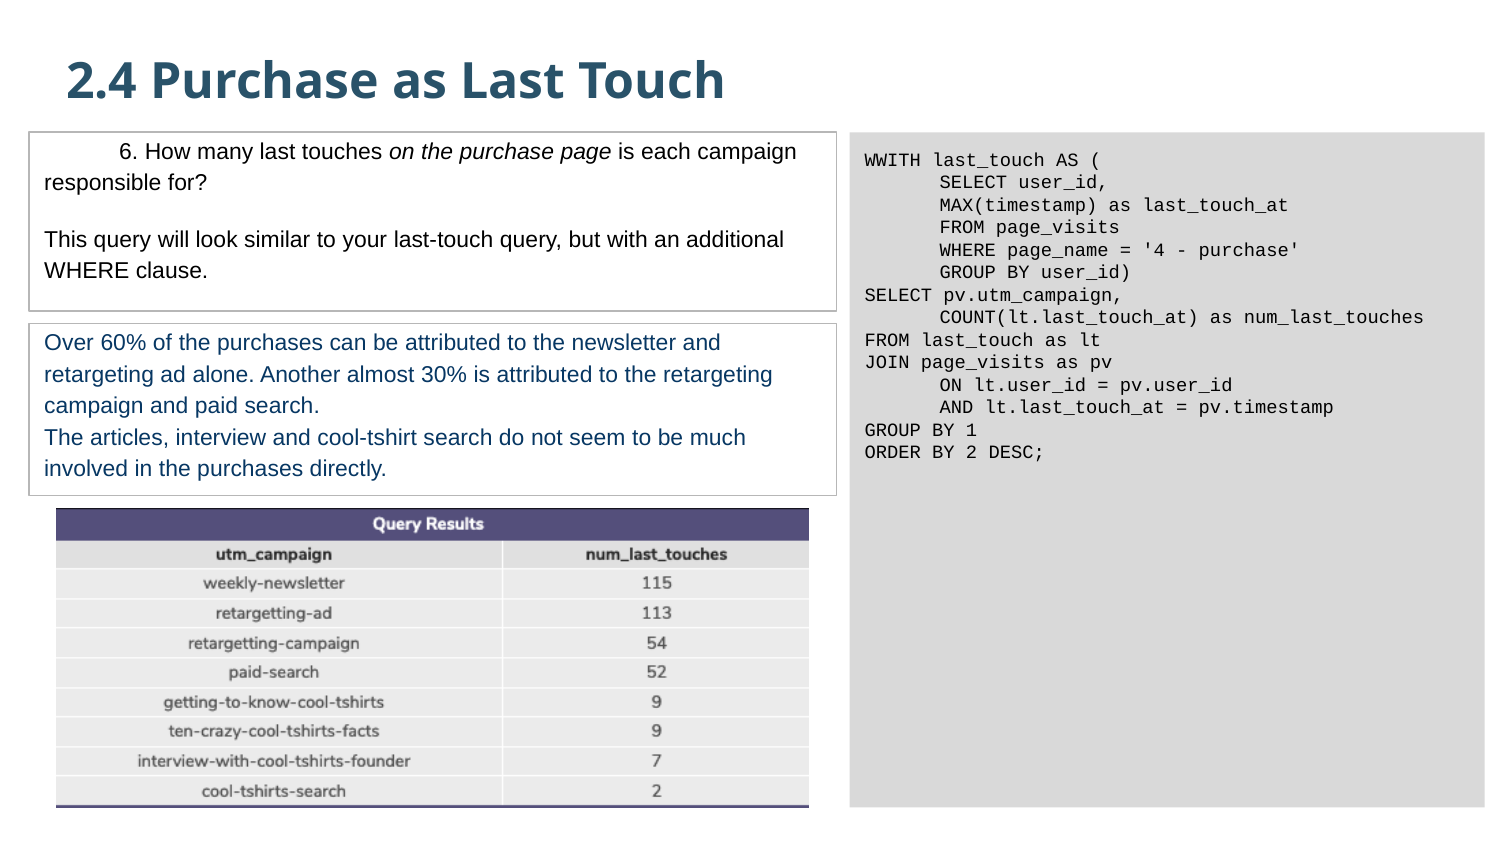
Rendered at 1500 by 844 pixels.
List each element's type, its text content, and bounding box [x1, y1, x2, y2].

text_box WWITH last_touch AS ( SELECT user_id, MAX(timestamp) as last_touch_at FROM page_visits WHERE page_name = '4 - purchase' GROUP BY user_id) SELECT pv.utm_campaign, COUNT(lt.last_touch_at) as num_last_touches FROM last_touch as lt JOIN page_visits as pv ON lt.user_id = pv.user_id AND lt.last_touch_at = pv.timestamp GROUP BY 1 ORDER BY 2 DESC; [849, 132, 1485, 808]
text_box Over 60% of the purchases can be attributed to the newsletter and retargeting ad alone. Another almost 30% is attributed to the retargeting campaign and paid search. The articles, interview and cool-tshirt search do not seem to be much involved in the purchases directly. [29, 323, 837, 496]
picture [56, 508, 809, 808]
text_box 6. How many last touches on the purchase page is each campaign responsible for? This query will look similar to your last-touch query, but with an additional WHERE clause. [29, 132, 837, 311]
text_box 2.4 Purchase as Last Touch [51, 47, 1449, 124]
